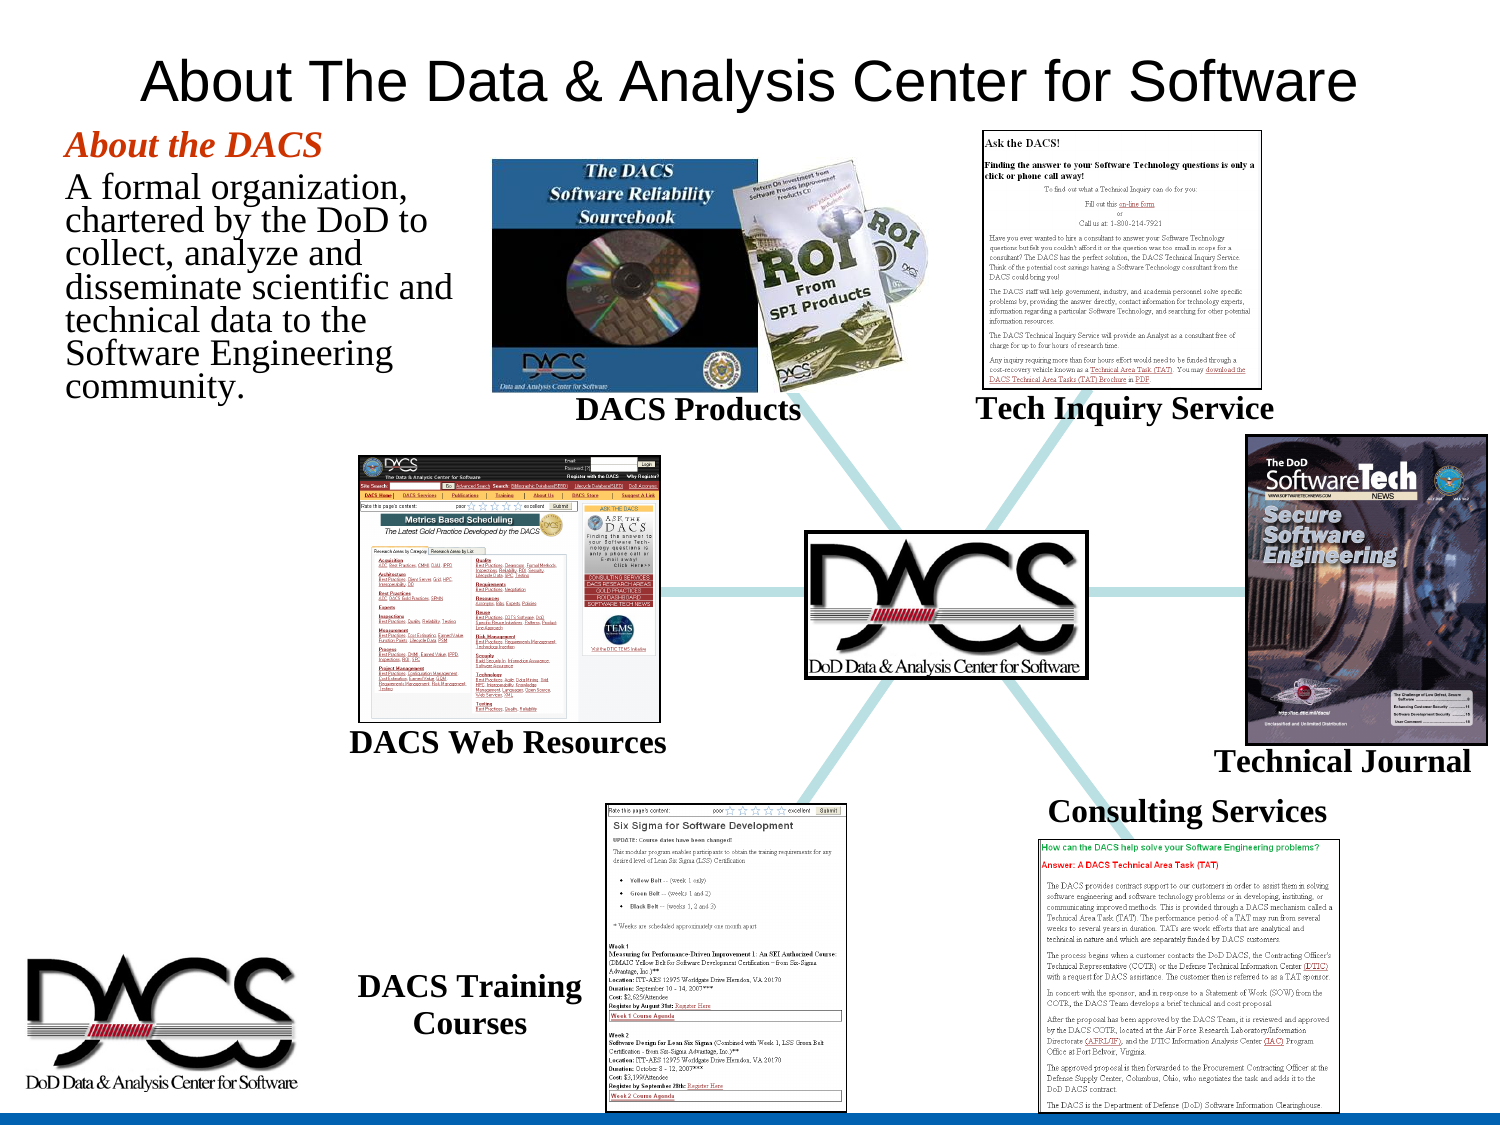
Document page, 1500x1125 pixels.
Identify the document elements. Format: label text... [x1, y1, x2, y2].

text_box Tech Inquiry Service [960, 382, 1290, 435]
picture [501, 157, 932, 393]
text_box Technical Journal [1199, 734, 1488, 788]
text_box DACS Web Resources [334, 715, 683, 769]
picture [1247, 436, 1486, 734]
text_box About the DACS A formal organization, chartered by the DoD to collect, analyze and disseminate scientific and technical data to the Software Engineering community. [50, 122, 501, 486]
picture [359, 456, 660, 715]
picture [24, 950, 303, 1092]
text_box DACS Products [560, 382, 817, 436]
text_box Consulting Services [1032, 785, 1343, 838]
picture [1039, 840, 1339, 1113]
picture [807, 534, 1085, 676]
picture [606, 804, 846, 1112]
picture [983, 151, 1261, 382]
title About The Data & Analysis Center for Software [75, 12, 1426, 151]
text_box DACS Training Courses [342, 960, 598, 1050]
